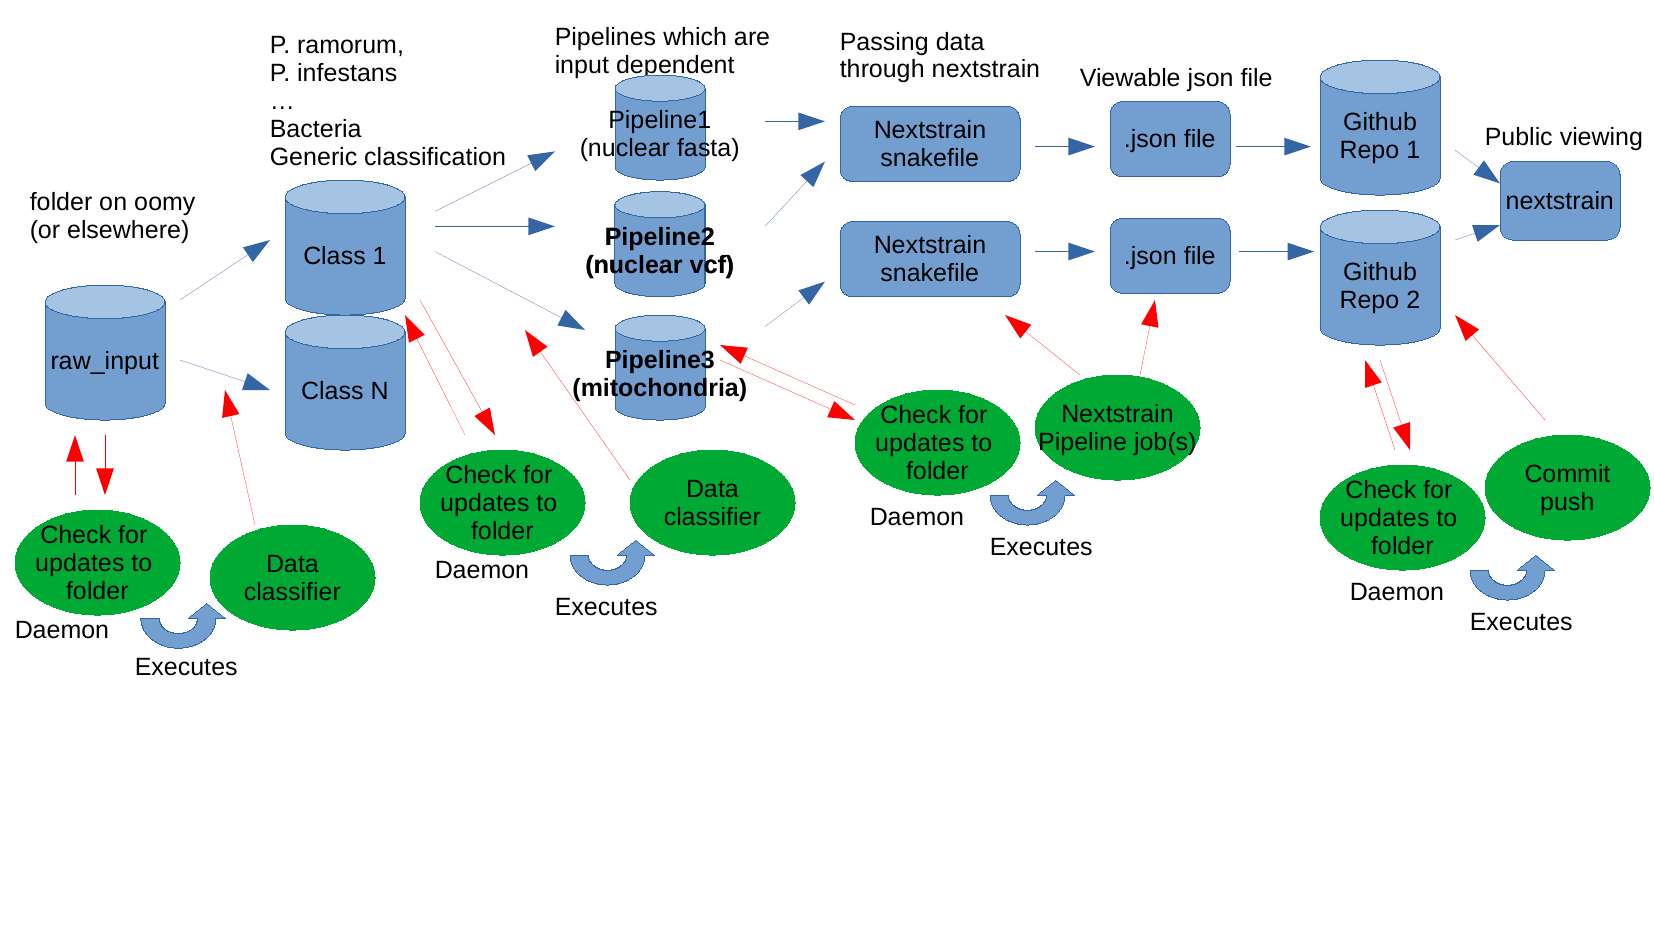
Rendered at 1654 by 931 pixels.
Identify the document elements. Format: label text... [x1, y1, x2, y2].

text_box Check for updates to folder [855, 390, 1021, 495]
text_box .json file [1110, 167, 1230, 177]
text_box Check for updates to folder [420, 450, 586, 548]
text_box Daemon [420, 548, 646, 676]
text_box [625, 540, 655, 556]
text_box Nextstrain Pipeline job(s) [1035, 375, 1201, 481]
text_box Pipeline2 (nuclear vcf) [614, 206, 705, 297]
text_box Executes [540, 585, 766, 712]
text_box Class 1 [285, 197, 406, 315]
text_box Nextstrain snakefile [840, 221, 1021, 297]
text_box [200, 603, 213, 608]
text_box Data classifier [210, 525, 376, 631]
text_box Executes [120, 645, 346, 772]
text_box Data classifier [630, 450, 796, 556]
text_box Pipeline3 (mitochondria) [615, 329, 706, 421]
text_box Executes [1455, 600, 1654, 727]
text_box Github Repo 2 [1320, 227, 1441, 346]
text_box Daemon [1335, 570, 1561, 697]
text_box Daemon [0, 608, 226, 736]
text_box raw_input [45, 302, 166, 421]
text_box Pipelines which are input dependent [540, 15, 796, 125]
text_box folder on oomy (or elsewhere) [15, 180, 241, 307]
text_box .json file [1110, 218, 1231, 294]
text_box Executes [975, 525, 1201, 652]
text_box Check for updates to folder [15, 510, 181, 608]
text_box [1517, 555, 1555, 570]
text_box Nextstrain snakefile [840, 130, 1021, 182]
text_box Check for updates to folder [1320, 465, 1486, 570]
text_box Passing data through nextstrain [825, 19, 1081, 130]
text_box Class N [285, 332, 406, 451]
text_box [1037, 480, 1075, 495]
text_box Commit push [1485, 435, 1651, 541]
text_box nextstrain [1500, 226, 1621, 241]
text_box Public viewing [1470, 115, 1654, 226]
text_box Viewable json file [1065, 56, 1321, 167]
text_box Daemon [855, 495, 1081, 622]
text_box Github Repo 1 [1320, 77, 1441, 196]
text_box P. ramorum, P. infestans … Bacteria Generic classification [255, 23, 601, 234]
text_box Pipeline1 (nuclear fasta) [615, 89, 706, 181]
